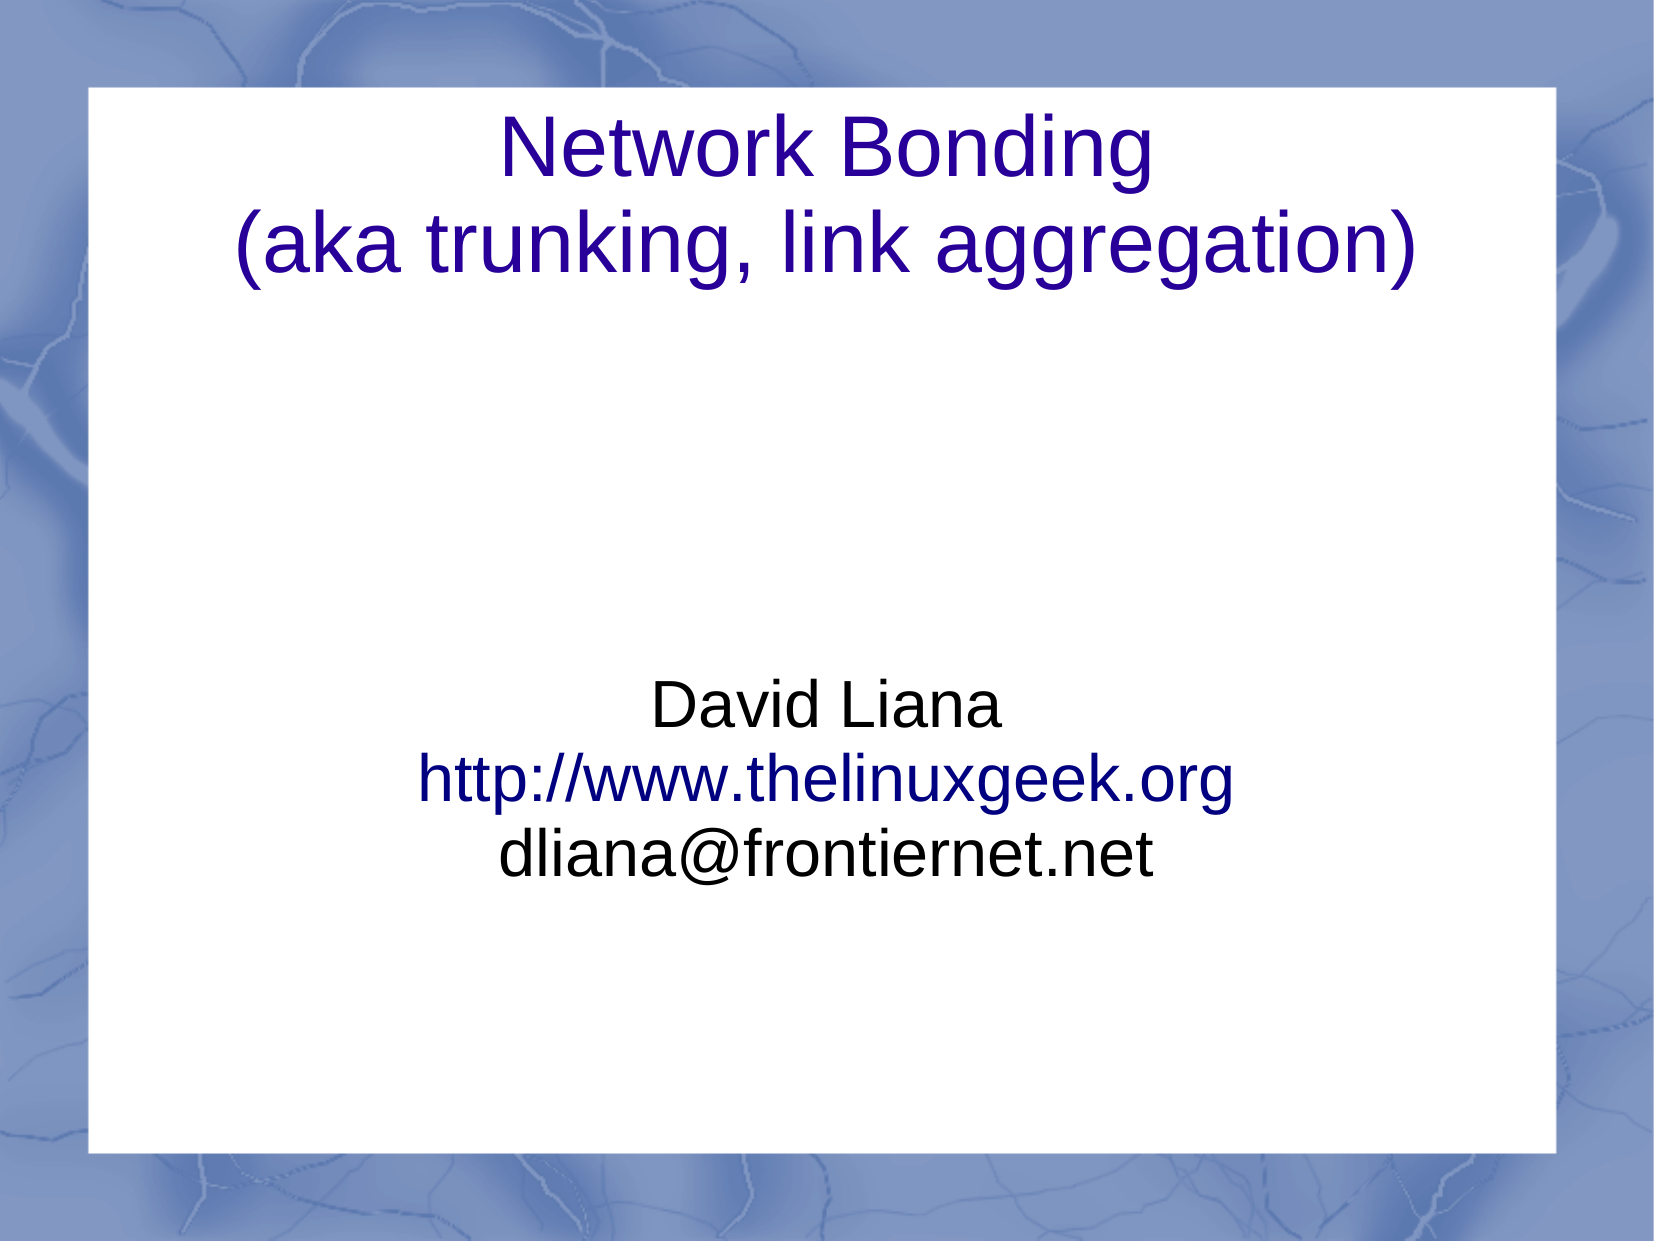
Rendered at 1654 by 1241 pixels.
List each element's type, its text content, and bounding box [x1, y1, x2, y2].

picture [0, 0, 1654, 1241]
title Network Bonding (aka trunking, link aggregation) [118, 90, 1536, 298]
subtitle David Liana http://www.thelinuxgeek.org dliana@frontiernet.net [147, 325, 1506, 1232]
